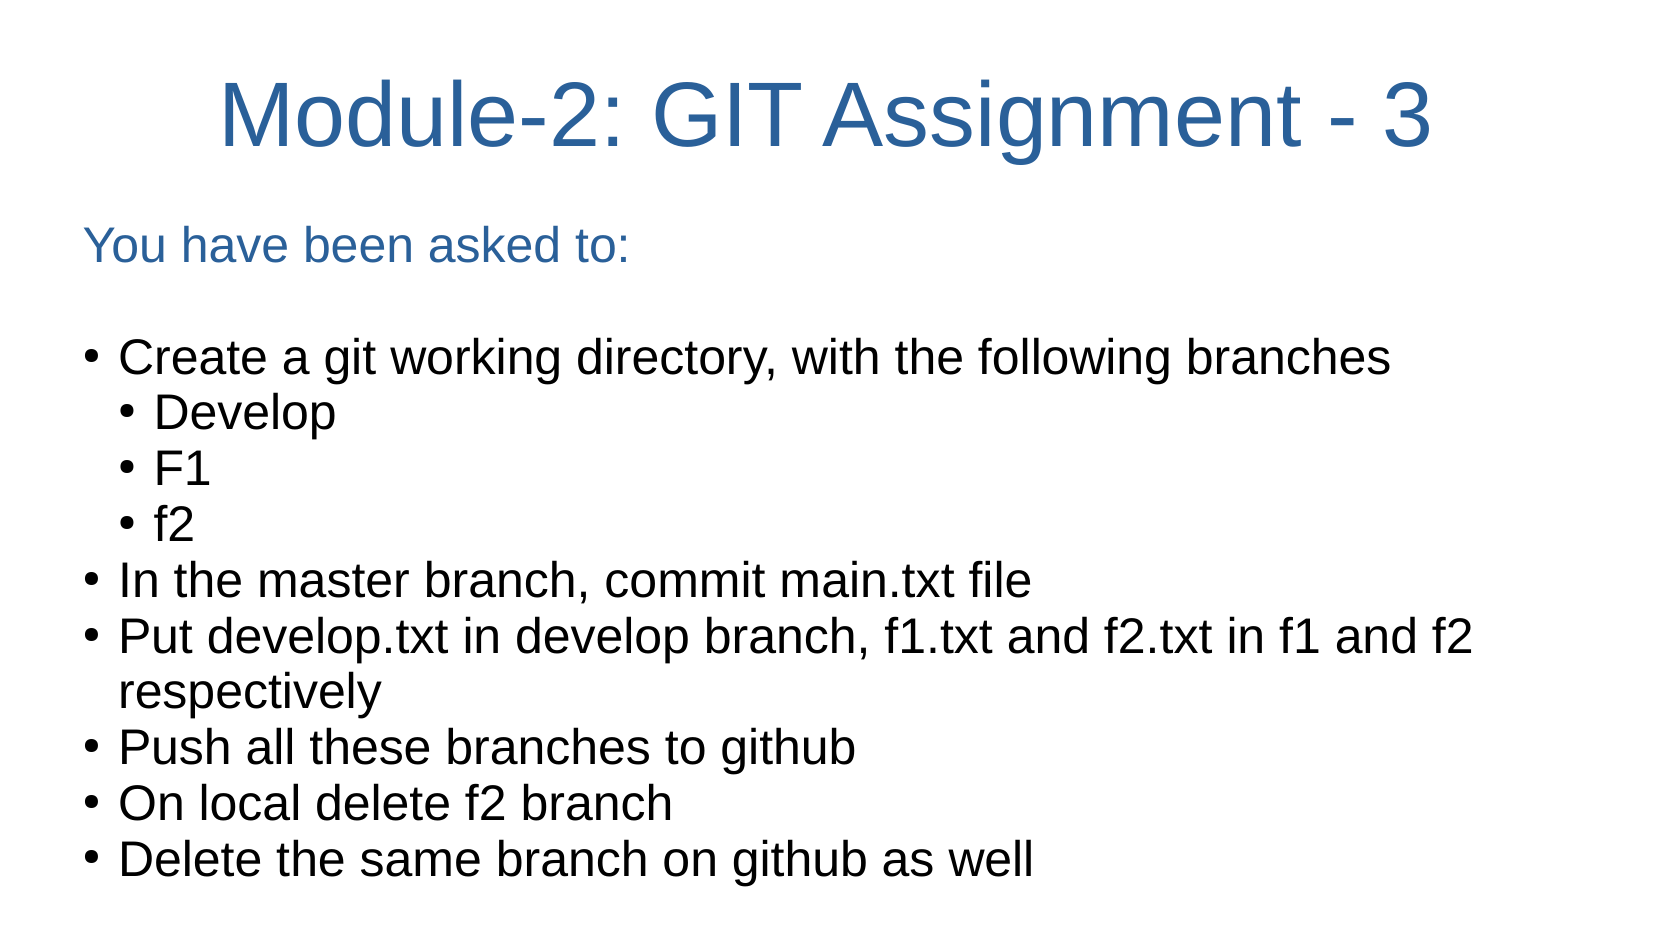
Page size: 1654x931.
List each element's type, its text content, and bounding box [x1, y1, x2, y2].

subtitle You have been asked to: Create a git working directory, with the following branches Develop F1 f2 In the master branch, commit main.txt file Put develop.txt in develop branch, f1.txt and f2.txt in f1 and f2 respectively Push all these branches to github On local delete f2 branch Delete the same branch on github as well [82, 217, 1571, 887]
title Module-2: GIT Assignment - 3 [82, 37, 1571, 193]
